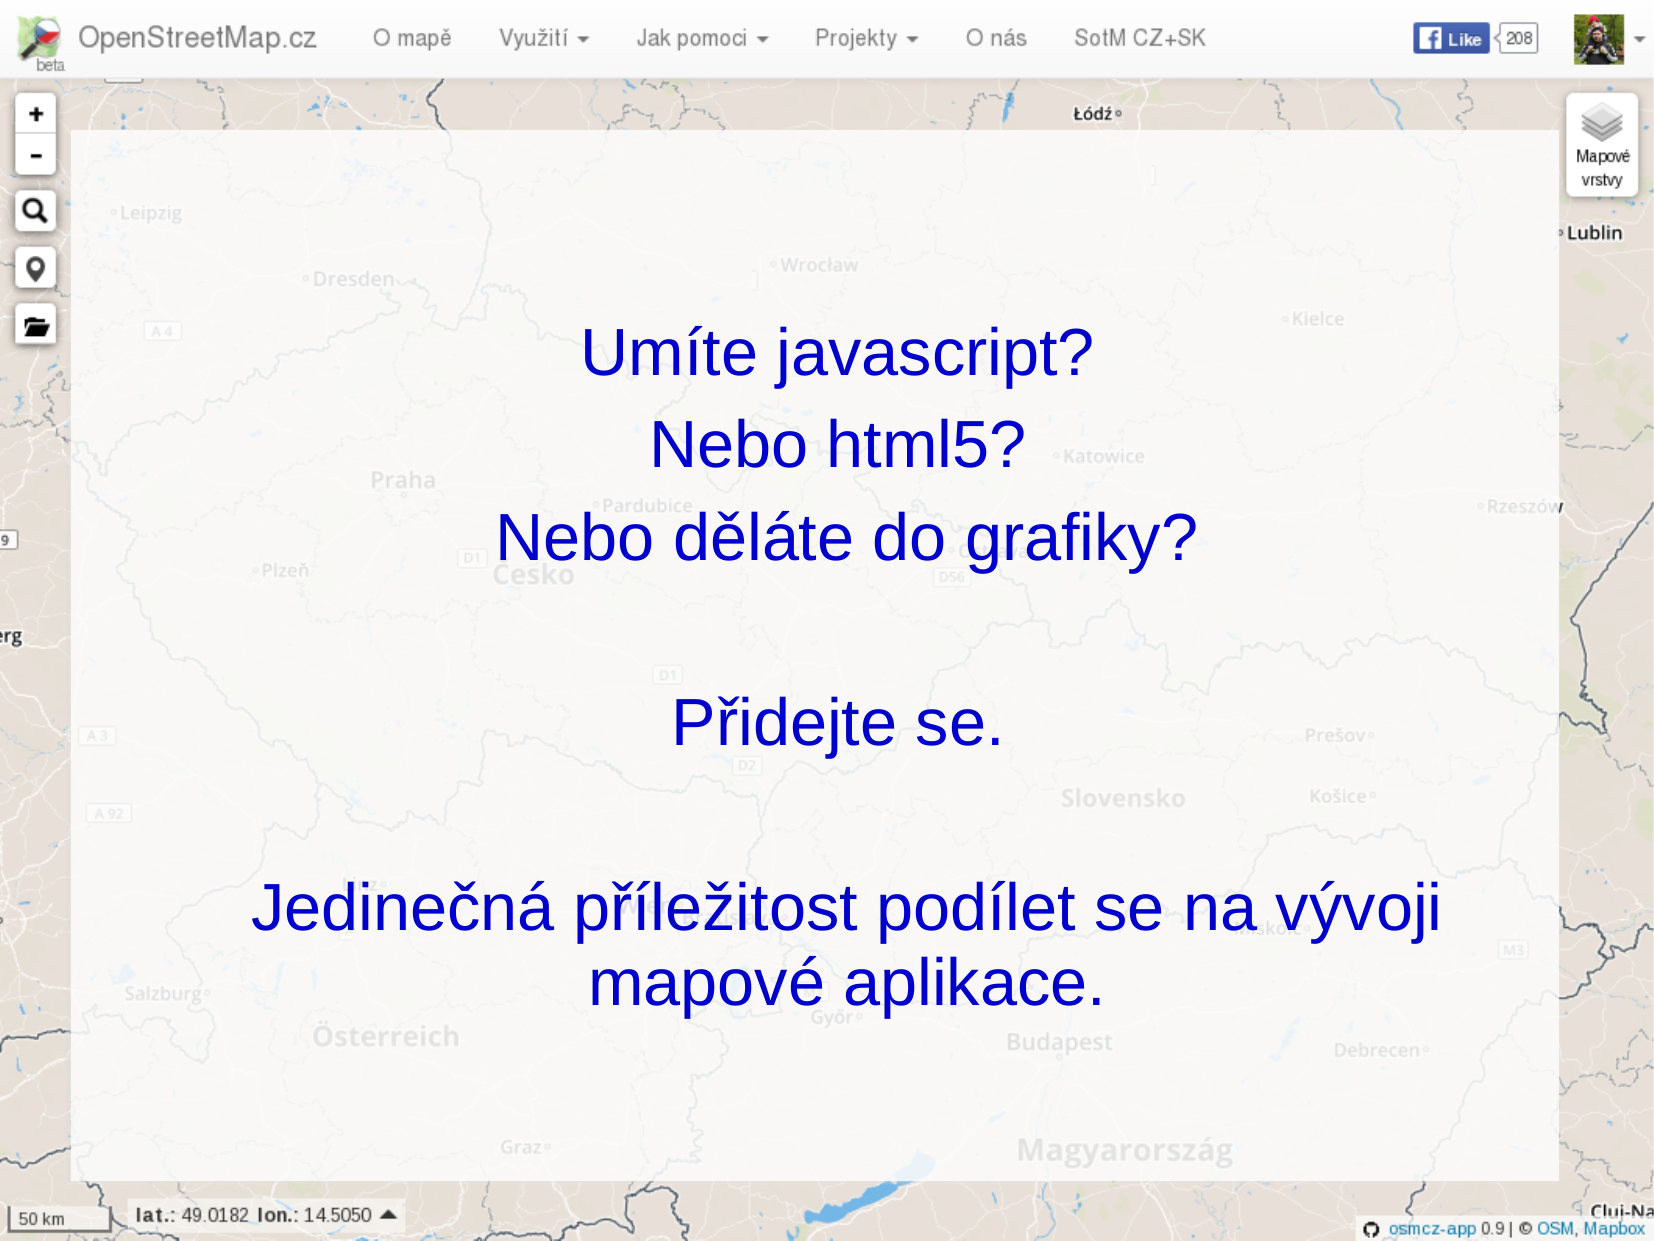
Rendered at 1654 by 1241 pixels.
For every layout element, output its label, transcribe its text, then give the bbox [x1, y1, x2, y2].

picture [0, 0, 1654, 1241]
subtitle Umíte javascript? Nebo html5? Nebo děláte do grafiky? Přidejte se. Jedinečná příležitost podílet se na vývoji mapové aplikace. [70, 129, 1560, 1182]
